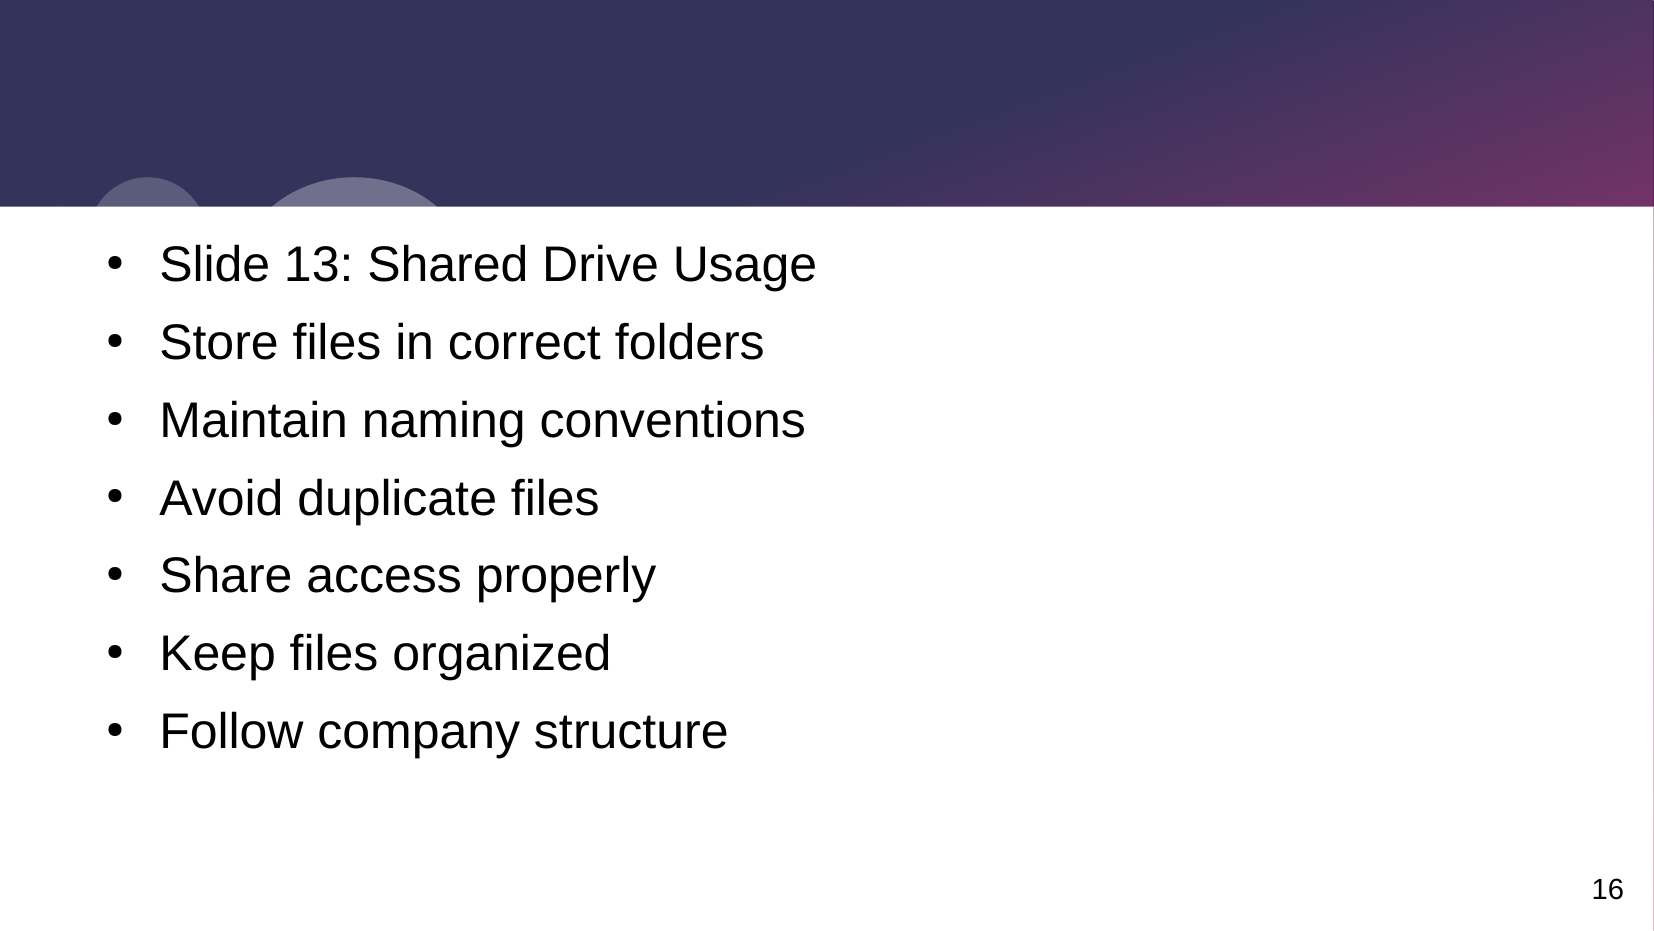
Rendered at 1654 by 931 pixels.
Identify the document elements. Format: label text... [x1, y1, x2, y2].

list Slide 13: Shared Drive Usage Store files in correct folders Maintain naming conventions Avoid duplicate files Share access properly Keep files organized Follow company structure [88, 236, 1565, 827]
